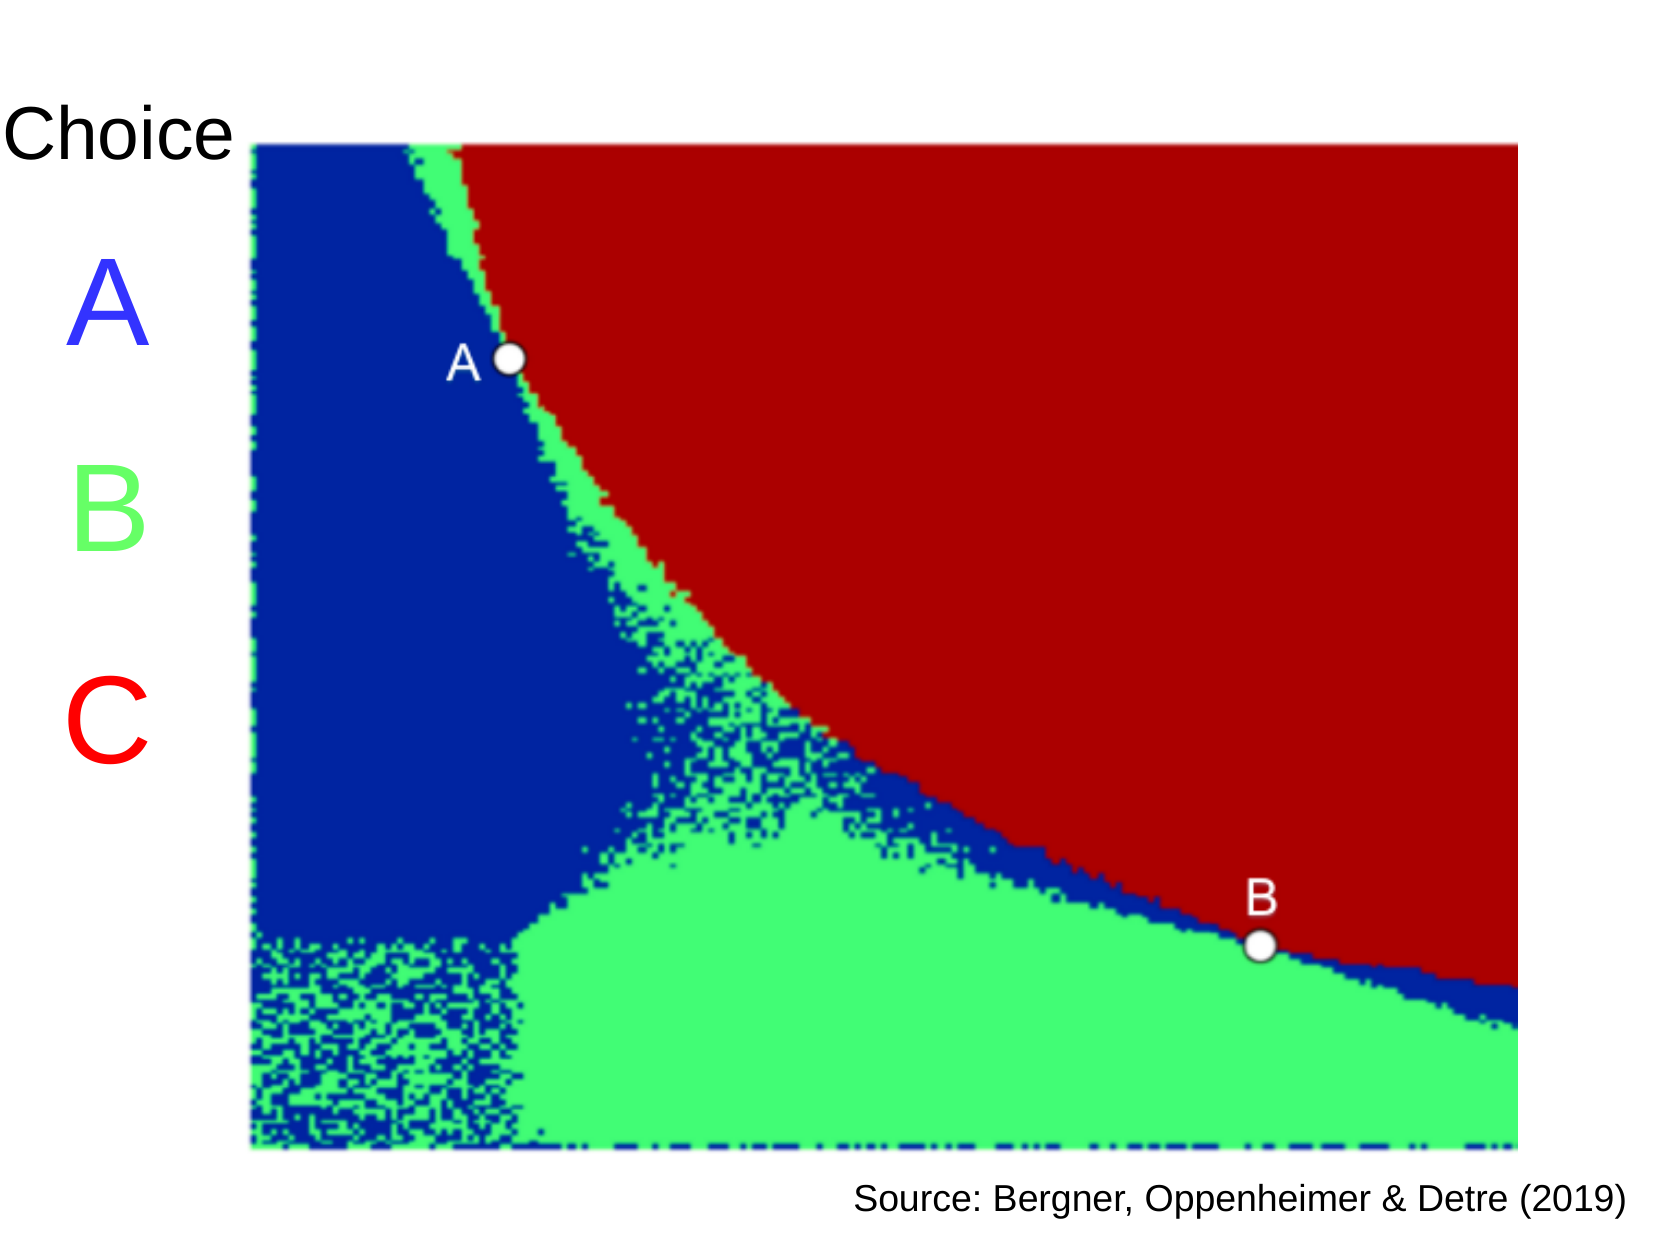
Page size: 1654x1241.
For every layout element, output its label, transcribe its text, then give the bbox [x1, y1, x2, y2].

picture [242, 141, 1518, 1158]
text_box C [47, 642, 161, 798]
text_box A [52, 224, 166, 380]
text_box Choice [0, 84, 254, 184]
text_box B [53, 431, 167, 586]
text_box Source: Bergner, Oppenheimer & Detre (2019) [838, 1170, 1654, 1241]
